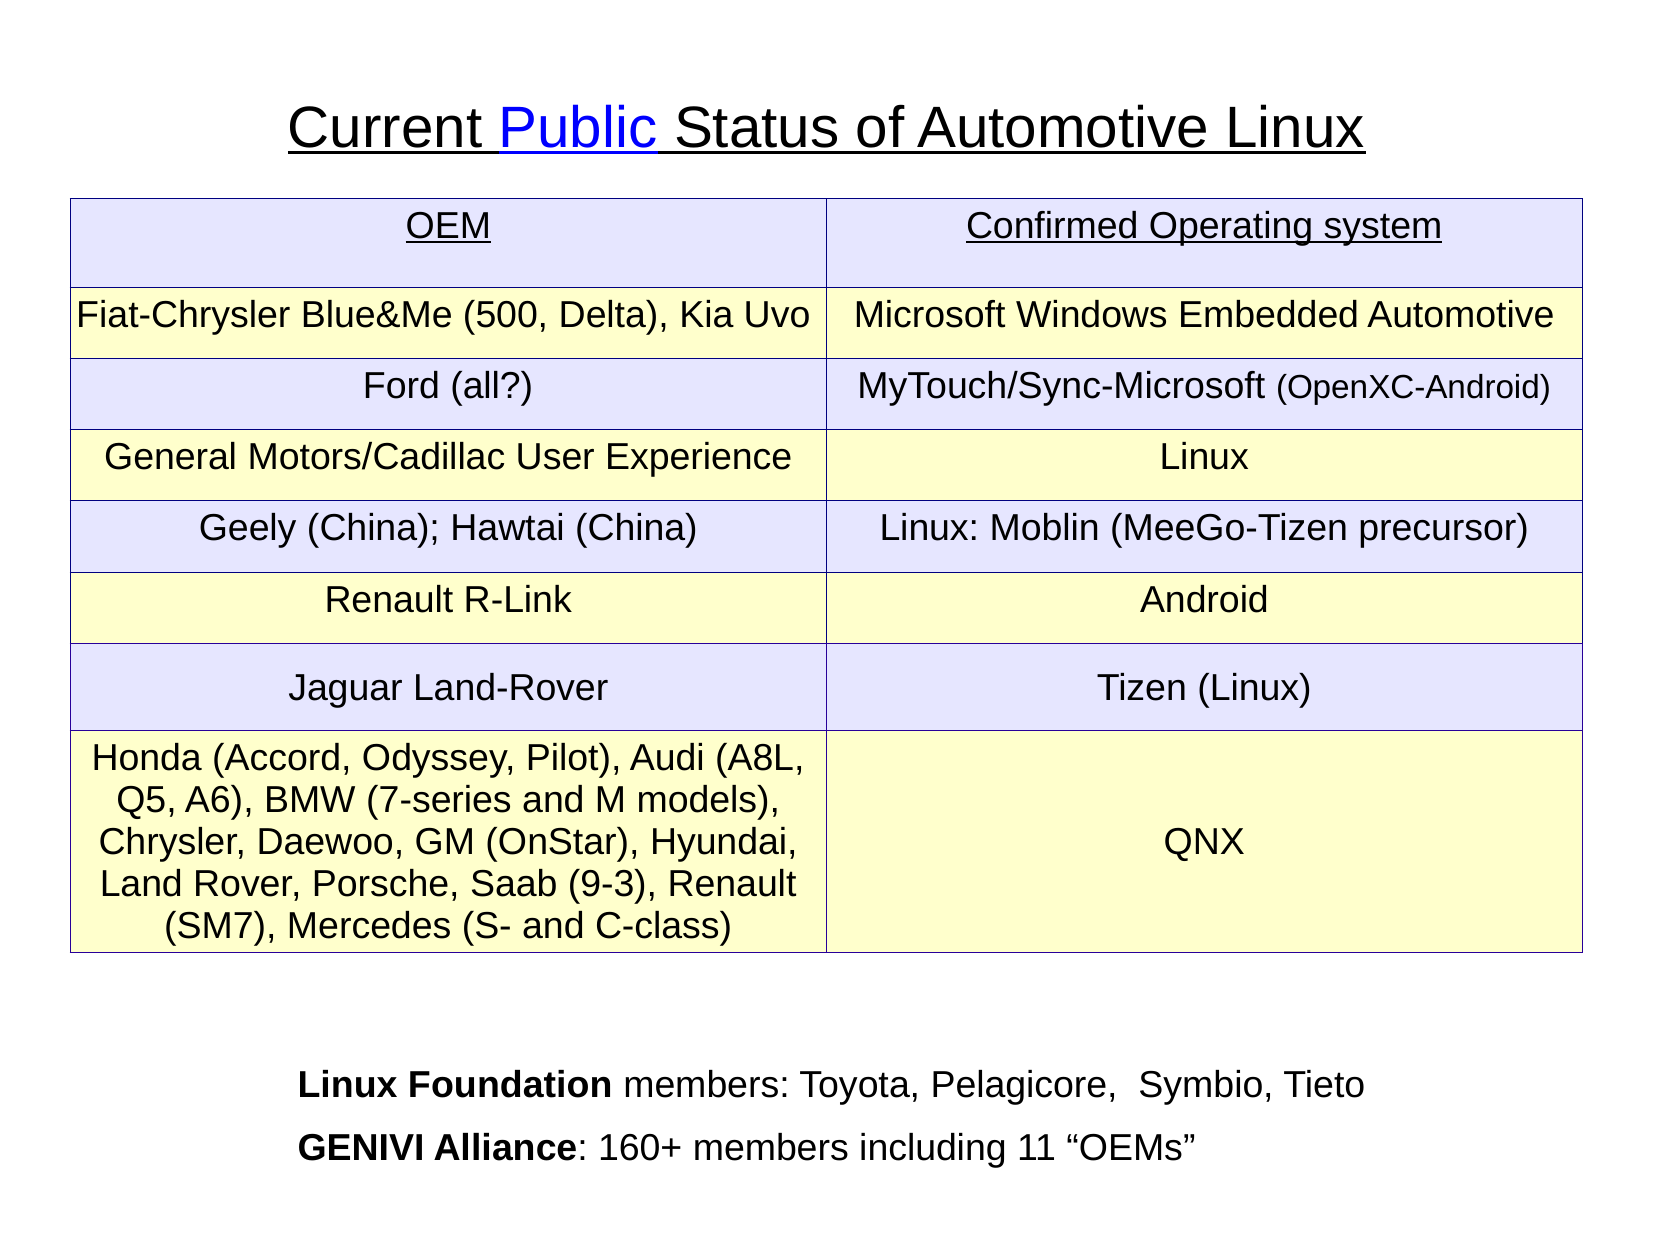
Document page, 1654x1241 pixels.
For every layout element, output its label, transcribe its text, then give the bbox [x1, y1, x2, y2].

table_cell Fiat-Chrysler Blue&Me (500, Delta), Kia Uvo [71, 288, 826, 358]
table_cell Linux [827, 430, 1582, 500]
table_cell Jaguar Land-Rover [71, 644, 826, 730]
table_cell Tizen (Linux) [827, 644, 1582, 730]
table_cell Geely (China); Hawtai (China) [71, 501, 826, 572]
table_cell Honda (Accord, Odyssey, Pilot), Audi (A8L, Q5, A6), BMW (7-series and M models), Chrysler, Daewoo, GM (OnStar), Hyundai, Land Rover, Porsche, Saab (9-3), Renault (SM7), Mercedes (S- and C-class) [71, 731, 826, 952]
table_cell QNX [827, 731, 1582, 952]
table_cell MyTouch/Sync-Microsoft (OpenXC-Android) [827, 359, 1582, 429]
text_box Linux Foundation members: Toyota, Pelagicore, Symbio, Tieto GENIVI Alliance: 160+ members including 11 “OEMs” [282, 1035, 1381, 1155]
table_cell Ford (all?) [71, 359, 826, 429]
table_cell Microsoft Windows Embedded Automotive [827, 288, 1582, 358]
table_cell General Motors/Cadillac User Experience [71, 430, 826, 500]
table_cell Linux: Moblin (MeeGo-Tizen precursor) [827, 501, 1582, 572]
text_box Current Public Status of Automotive Linux [273, 87, 1381, 168]
table_cell Renault R-Link [71, 573, 826, 643]
table_cell Android [827, 573, 1582, 643]
table_header OEM [71, 199, 826, 287]
table_header Confirmed Operating system [827, 199, 1582, 287]
